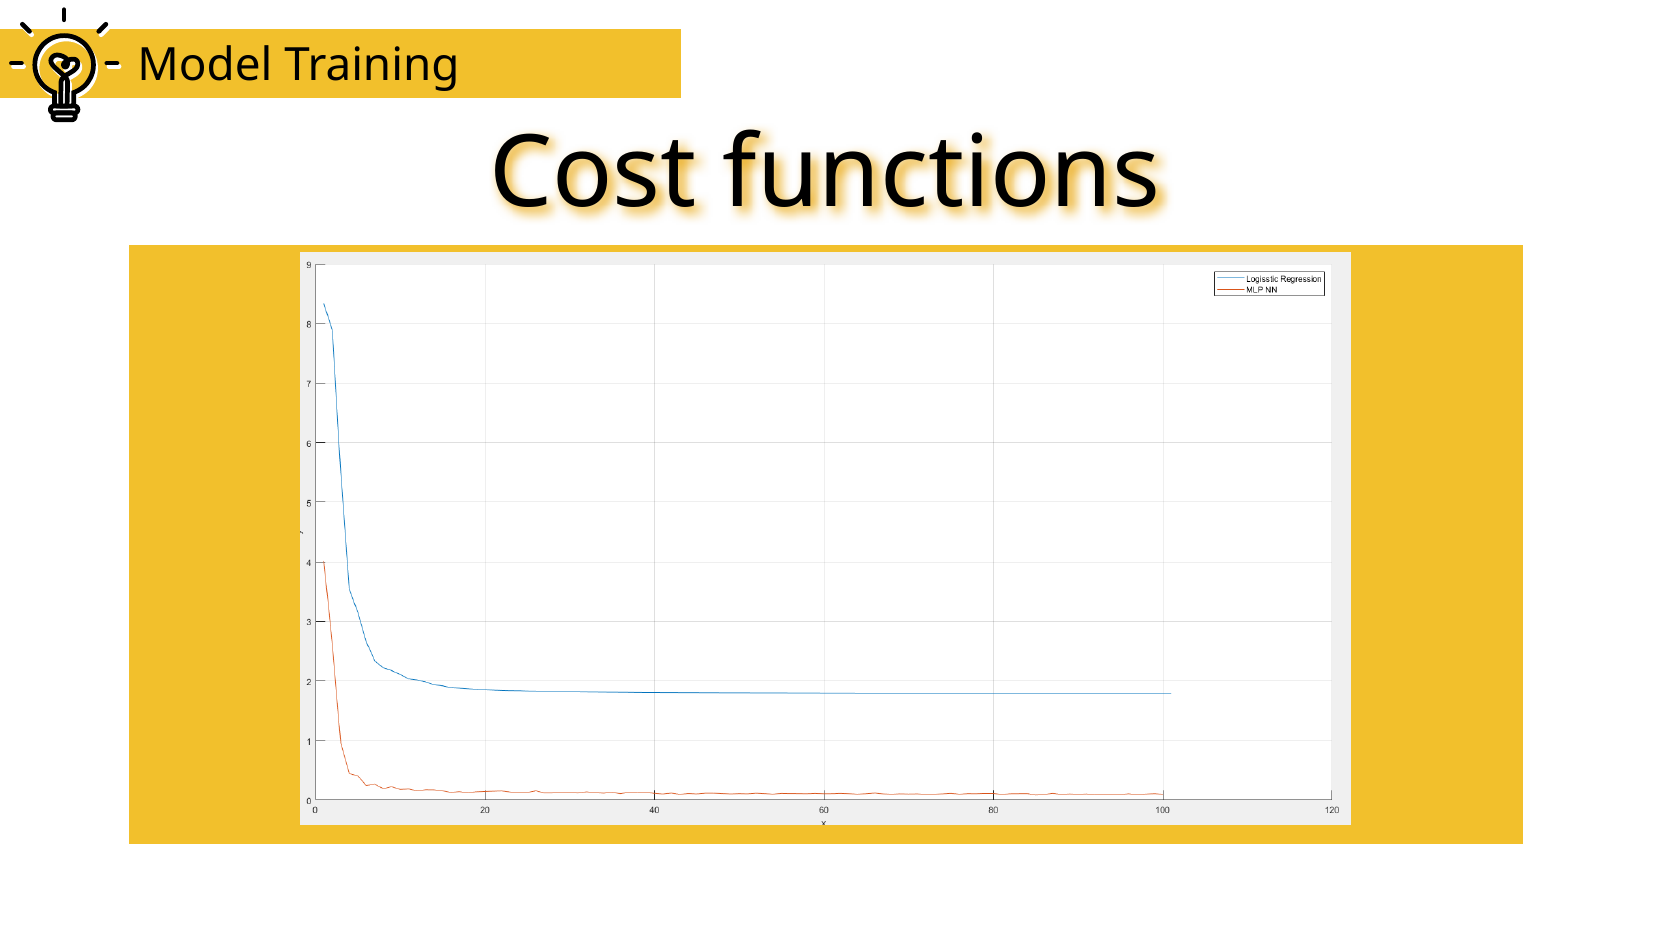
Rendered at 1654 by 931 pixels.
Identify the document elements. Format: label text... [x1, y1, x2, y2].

title Model Training [137, 22, 584, 102]
picture [300, 252, 1351, 826]
title Cost functions [150, 14, 1501, 322]
